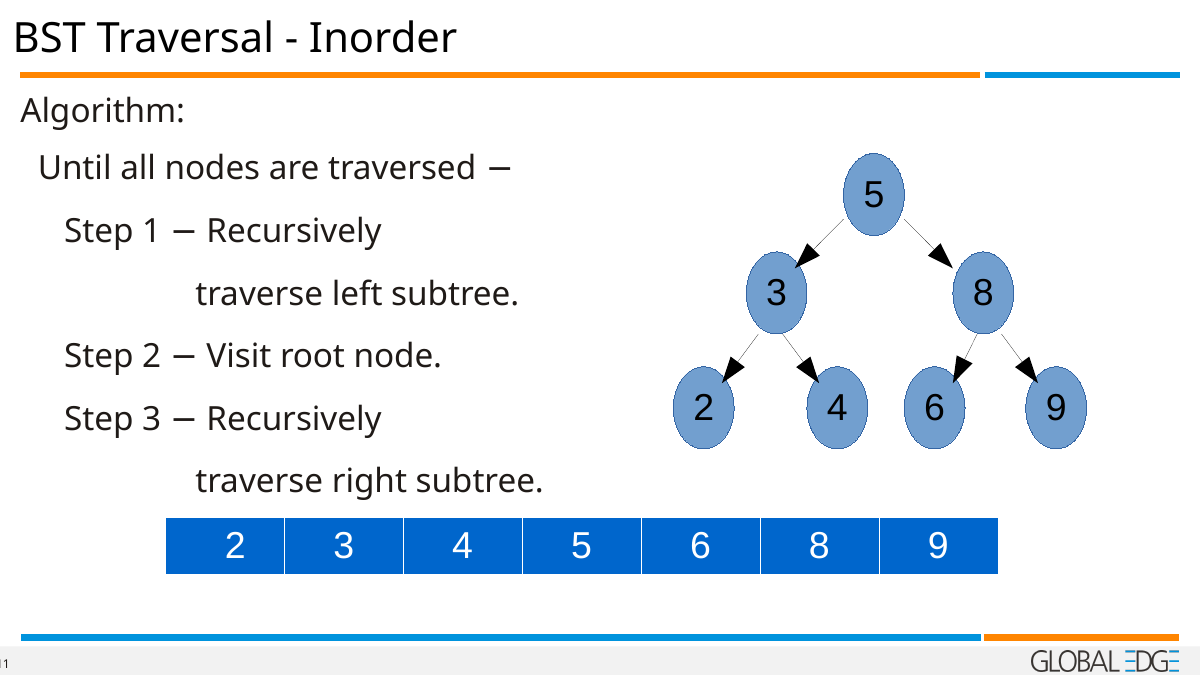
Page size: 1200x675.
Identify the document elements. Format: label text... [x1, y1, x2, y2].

text_box 6 [904, 366, 966, 449]
table_header 2 [166, 518, 284, 574]
text_box 3 [746, 251, 807, 334]
text_box 4 [806, 366, 868, 449]
table_header 6 [642, 518, 760, 574]
picture [1031, 650, 1179, 672]
title BST Traversal - Inorder [12, 9, 1088, 63]
table_header 3 [285, 518, 403, 574]
text_box 8 [952, 251, 1014, 334]
list Algorithm: Until all nodes are traversed − Step 1 − Recursively traverse left subtree. Step 2 − Visit root node. Step 3 − Recursively traverse right subtree. [20, 87, 1179, 628]
text_box 2 [673, 366, 735, 449]
table_header 8 [761, 518, 879, 574]
text_box 5 [843, 153, 905, 236]
table_header 9 [880, 518, 998, 574]
table_header 5 [523, 518, 641, 574]
text_box 9 [1025, 366, 1087, 449]
table_header 4 [404, 518, 522, 574]
